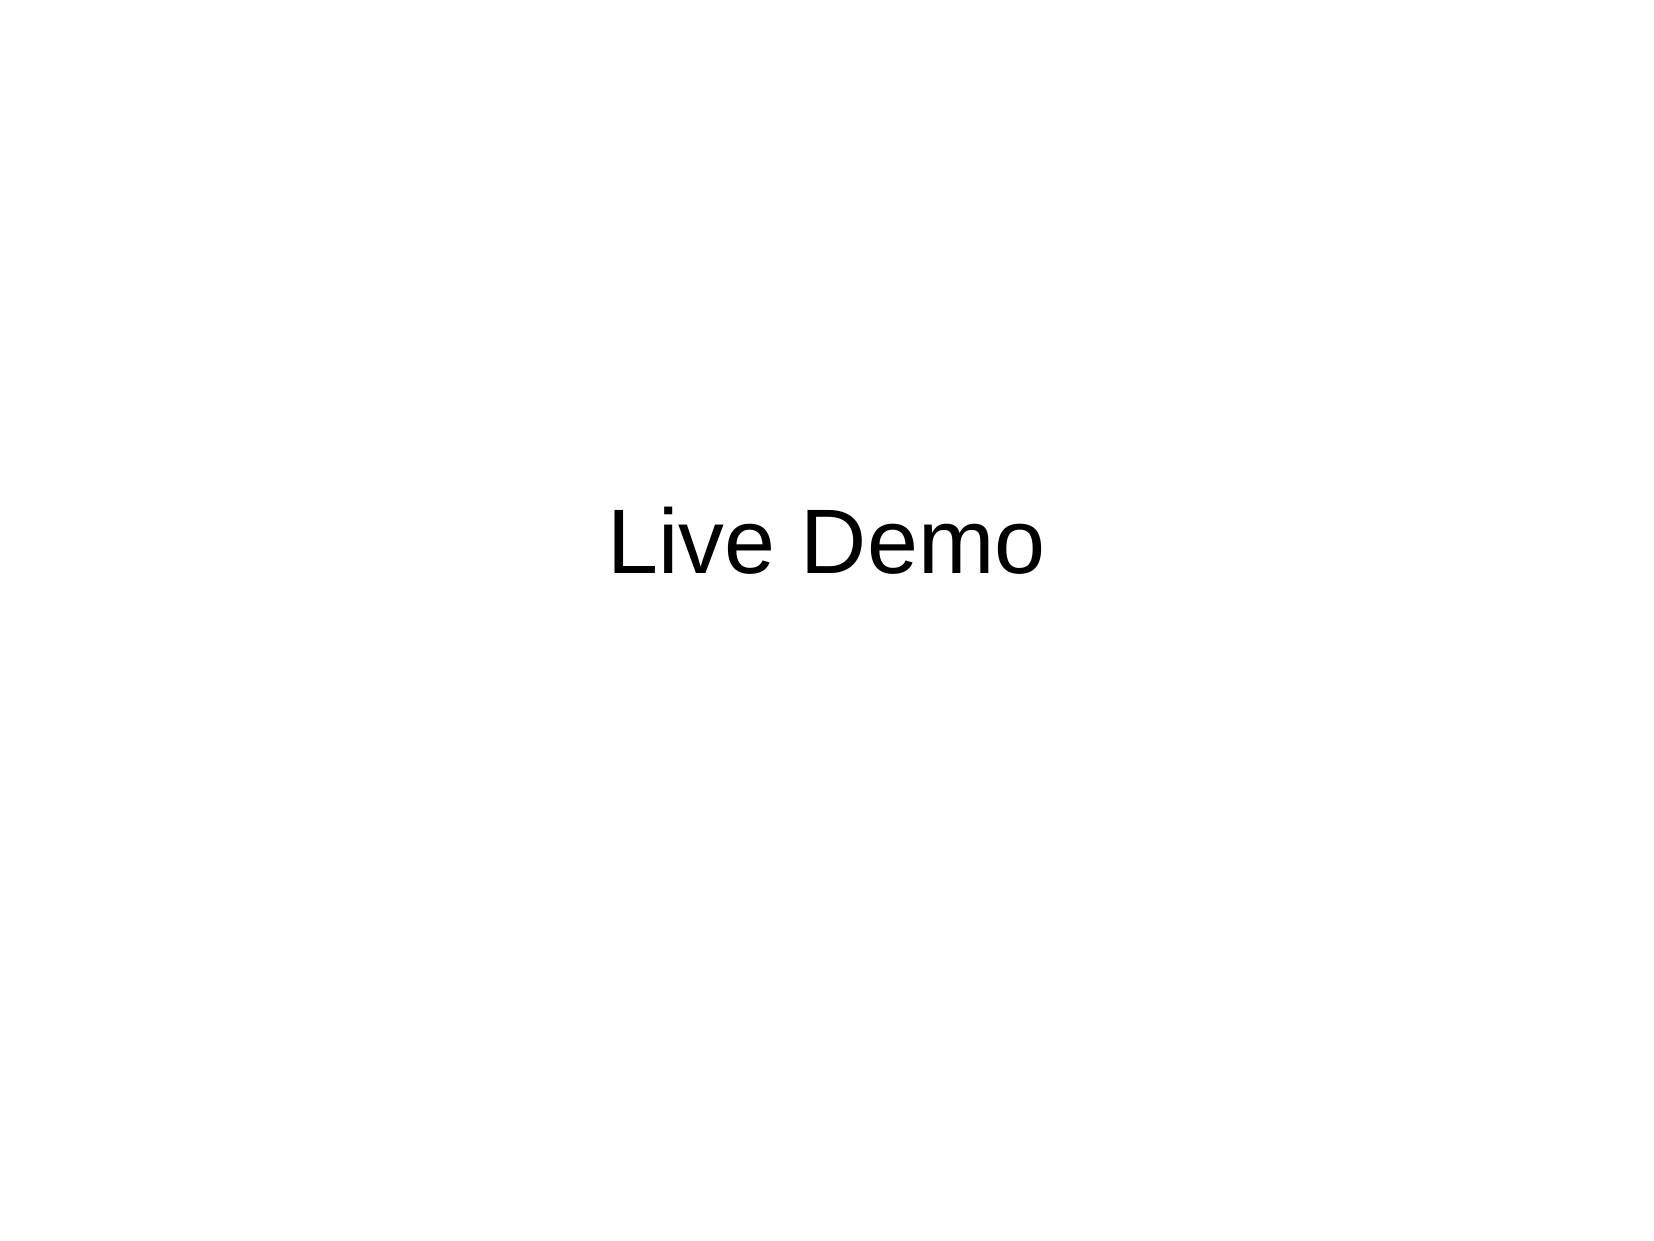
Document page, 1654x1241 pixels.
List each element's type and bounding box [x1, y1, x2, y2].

list [82, 290, 1571, 1109]
